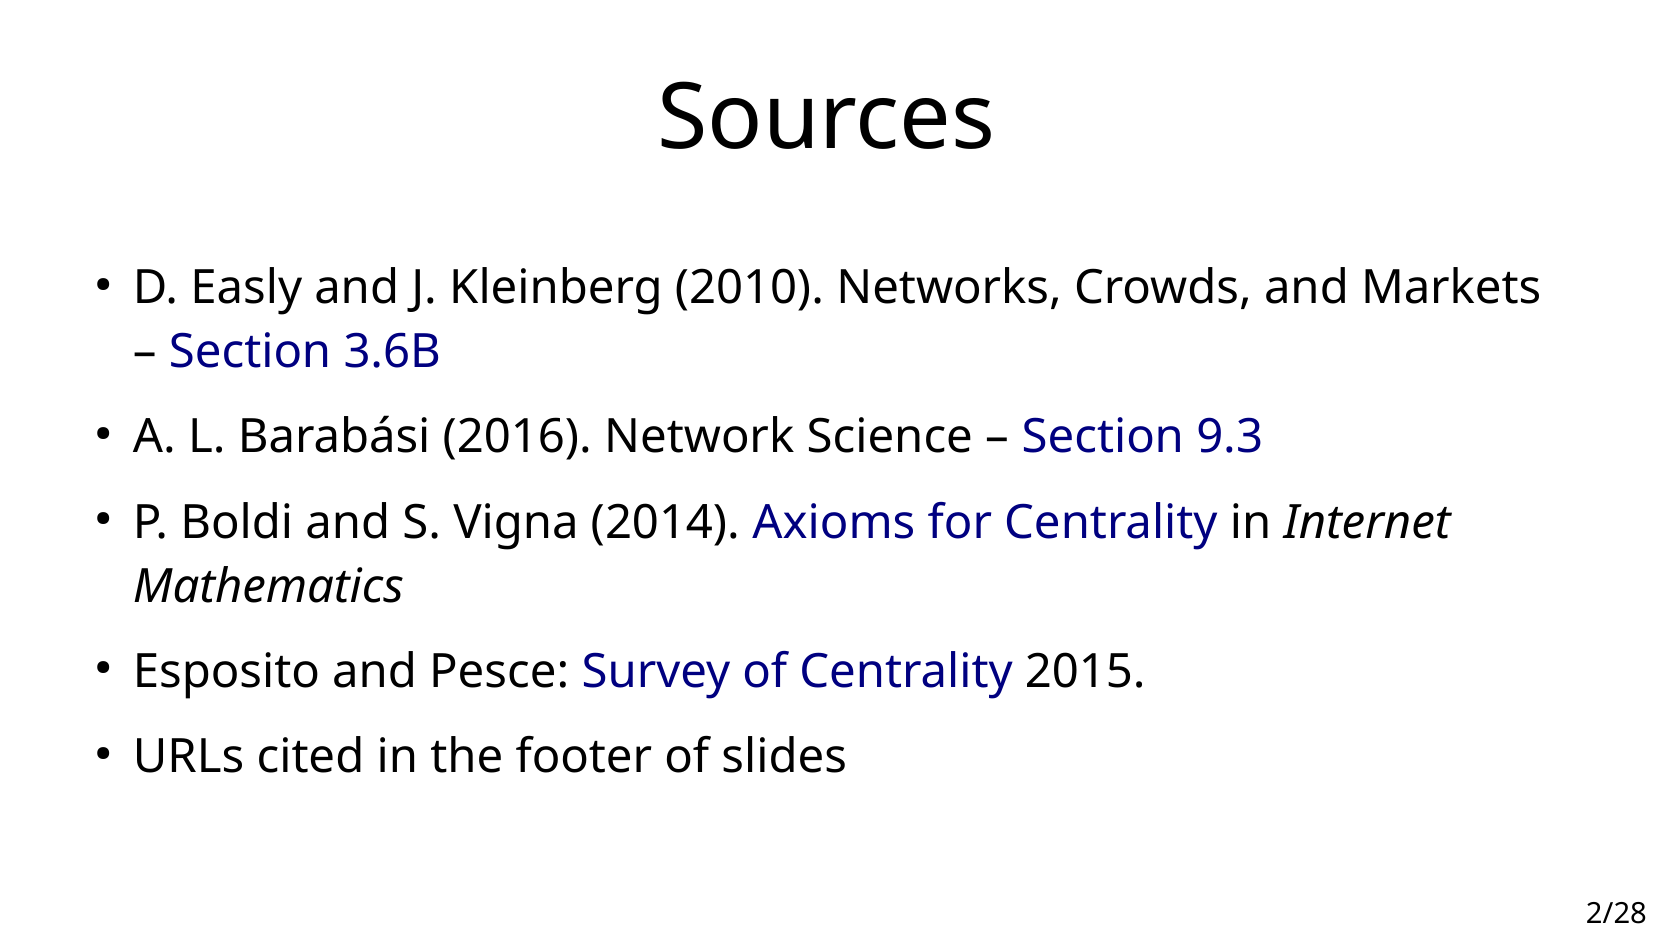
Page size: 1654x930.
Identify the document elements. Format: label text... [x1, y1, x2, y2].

title Sources [82, 1, 1571, 225]
list D. Easly and J. Kleinberg (2010). Networks, Crowds, and Markets – Section 3.6B A. L. Barabási (2016). Network Science – Section 9.3 P. Boldi and S. Vigna (2014). Axioms for Centrality in Internet Mathematics Esposito and Pesce: Survey of Centrality 2015. URLs cited in the footer of slides [82, 252, 1571, 793]
